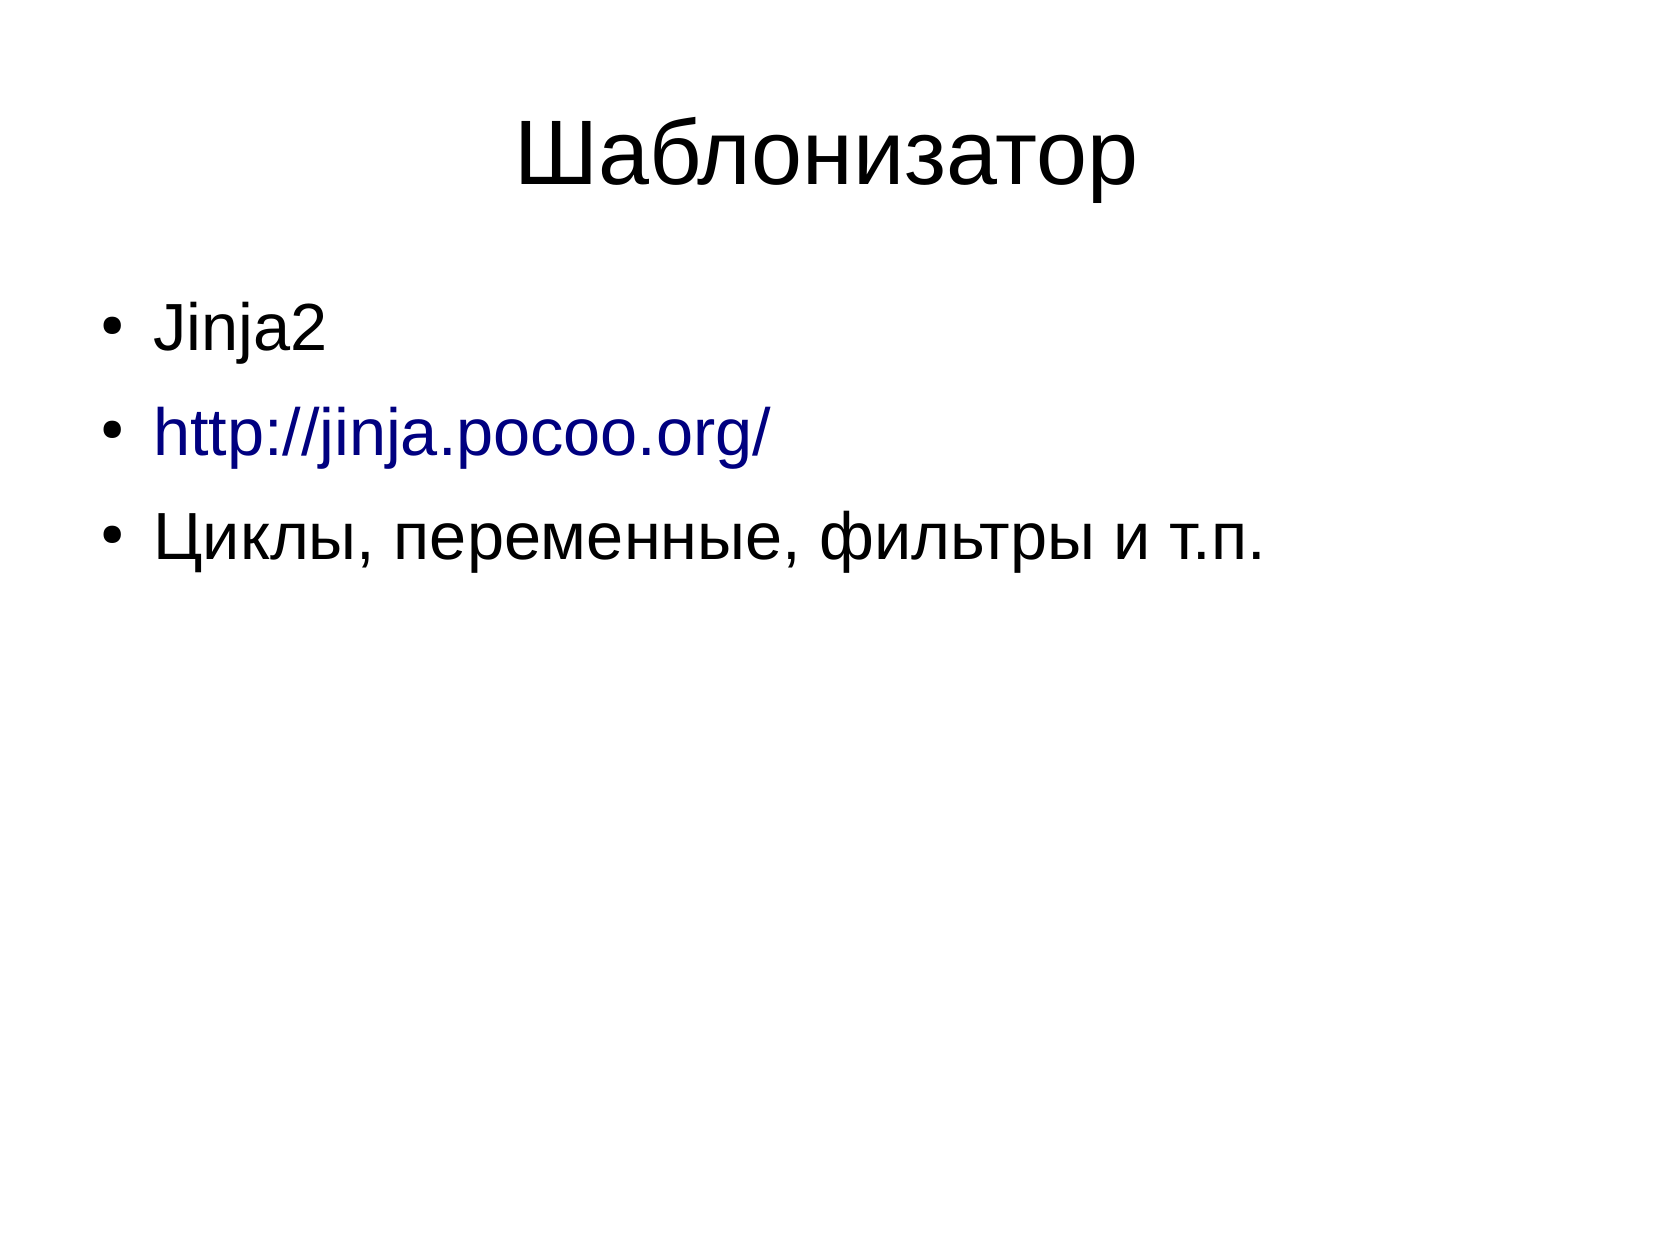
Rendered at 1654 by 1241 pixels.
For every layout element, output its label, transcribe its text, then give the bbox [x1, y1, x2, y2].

list Jinja2 http://jinja.pocoo.org/ Циклы, переменные, фильтры и т.п. [82, 290, 1571, 1010]
title Шаблонизатор [82, 49, 1571, 257]
